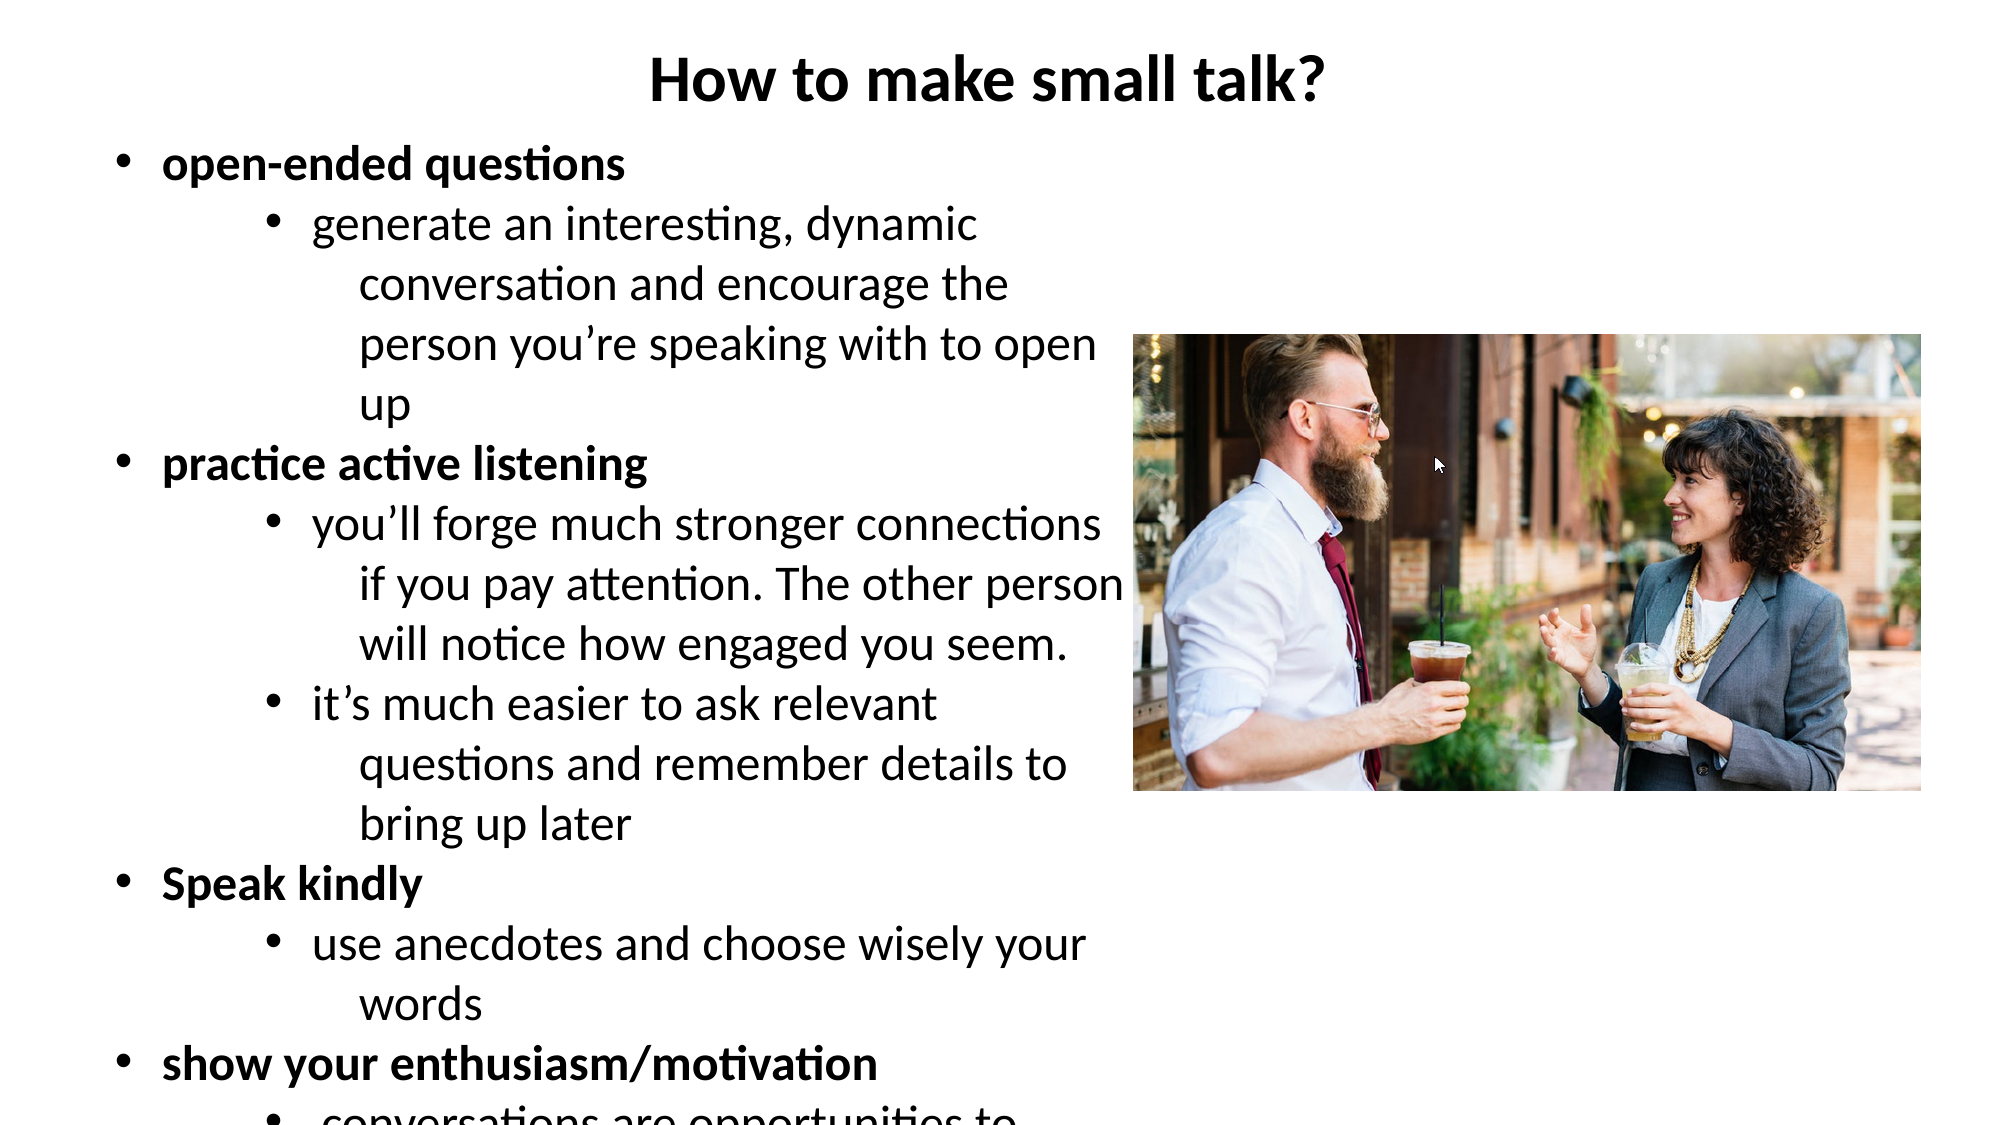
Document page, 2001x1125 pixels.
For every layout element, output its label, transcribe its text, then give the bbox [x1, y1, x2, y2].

text_box open-ended questions generate an interesting, dynamic conversation and encourage the person you’re speaking with to open up practice active listening you’ll forge much stronger connections if you pay attention. The other person will notice how engaged you seem. it’s much easier to ask relevant questions and remember details to bring up later Speak kindly use anecdotes and choose wisely your words show your enthusiasm/motivation conversations are opportunities to learn more about other people [99, 123, 1144, 1125]
picture [1133, 334, 1921, 791]
text_box How to make small talk? [634, 27, 1366, 124]
